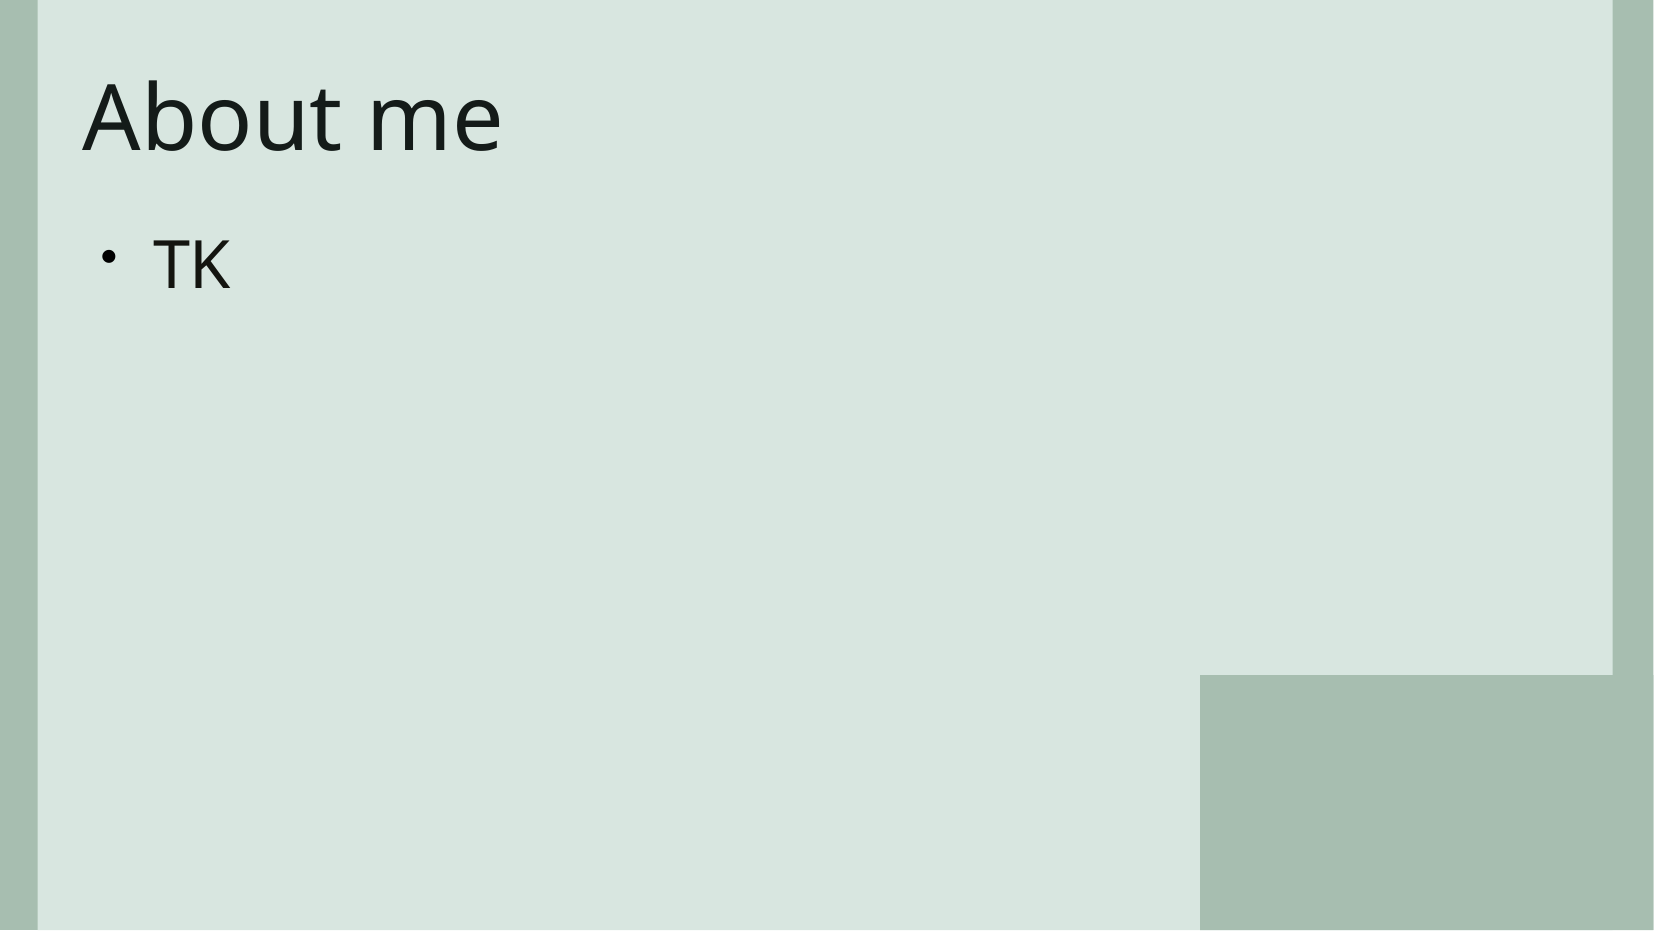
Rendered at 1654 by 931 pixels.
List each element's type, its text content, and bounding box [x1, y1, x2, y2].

title About me [82, 37, 1576, 193]
list TK [82, 217, 1351, 758]
